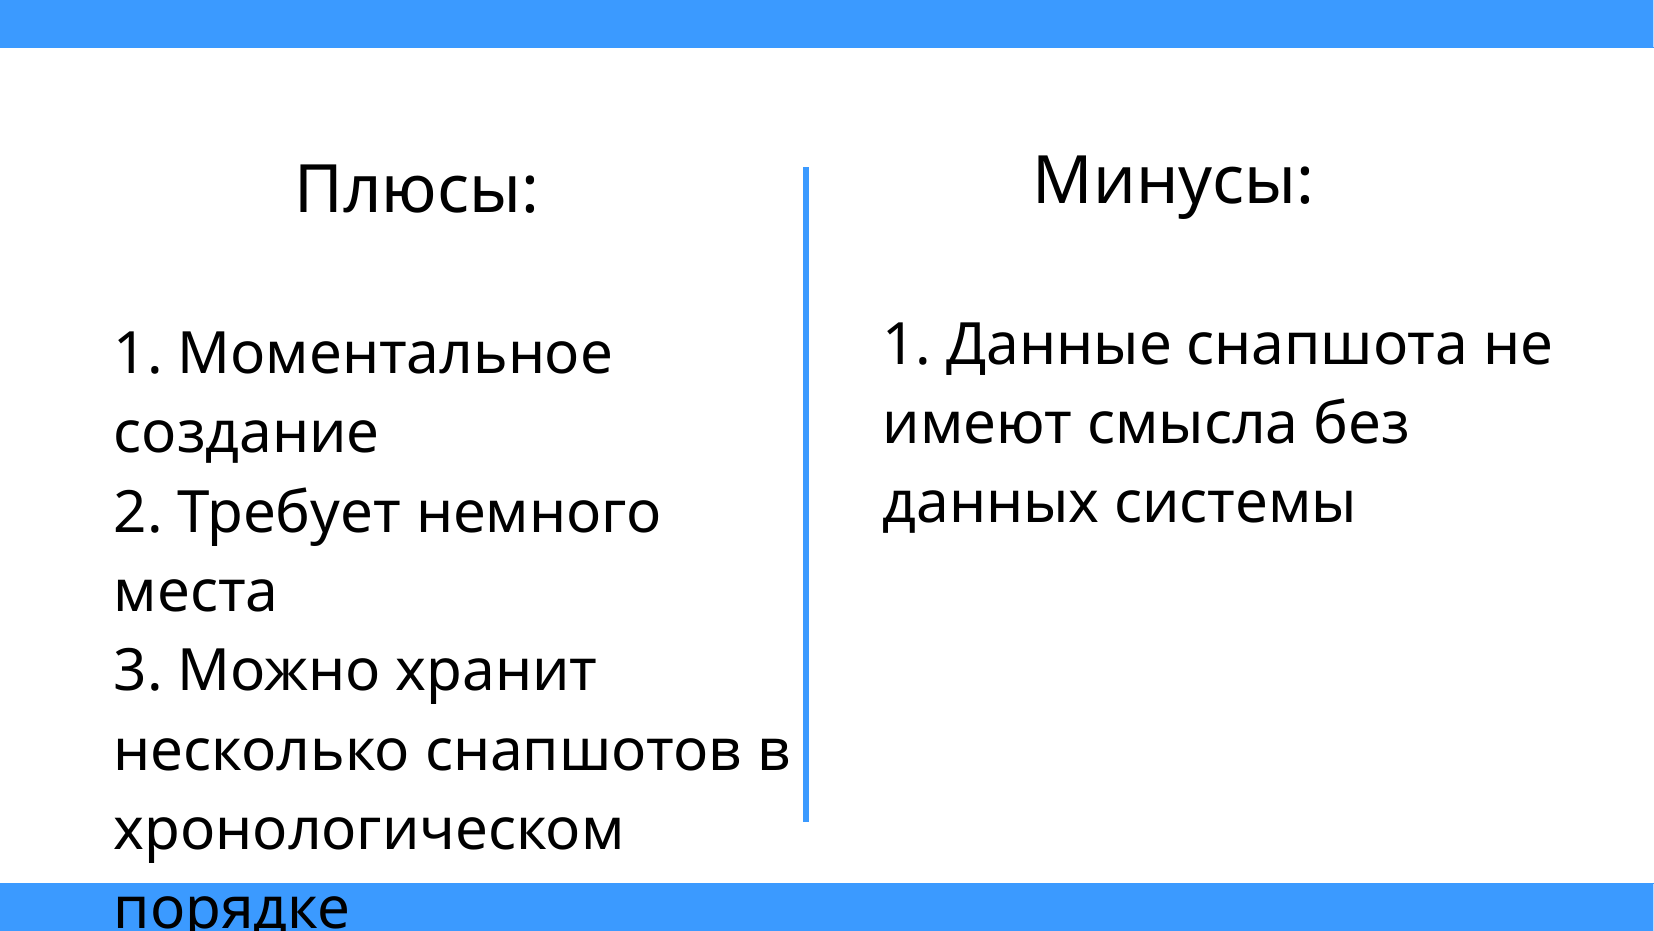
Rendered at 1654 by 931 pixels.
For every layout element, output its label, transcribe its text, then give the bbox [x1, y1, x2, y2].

text_box Минусы: 1. Данные снапшота не имеют смысла без данных системы [867, 124, 1598, 920]
text_box [262, 901, 276, 924]
text_box [195, 900, 212, 924]
text_box [0, 0, 1654, 48]
text_box [0, 883, 1654, 931]
text_box Плюсы: 1. Моментальное создание 2. Требует немного места 3. Можно хранит несколько снапшотов в хронологическом порядке [99, 133, 809, 859]
text_box [803, 167, 809, 822]
